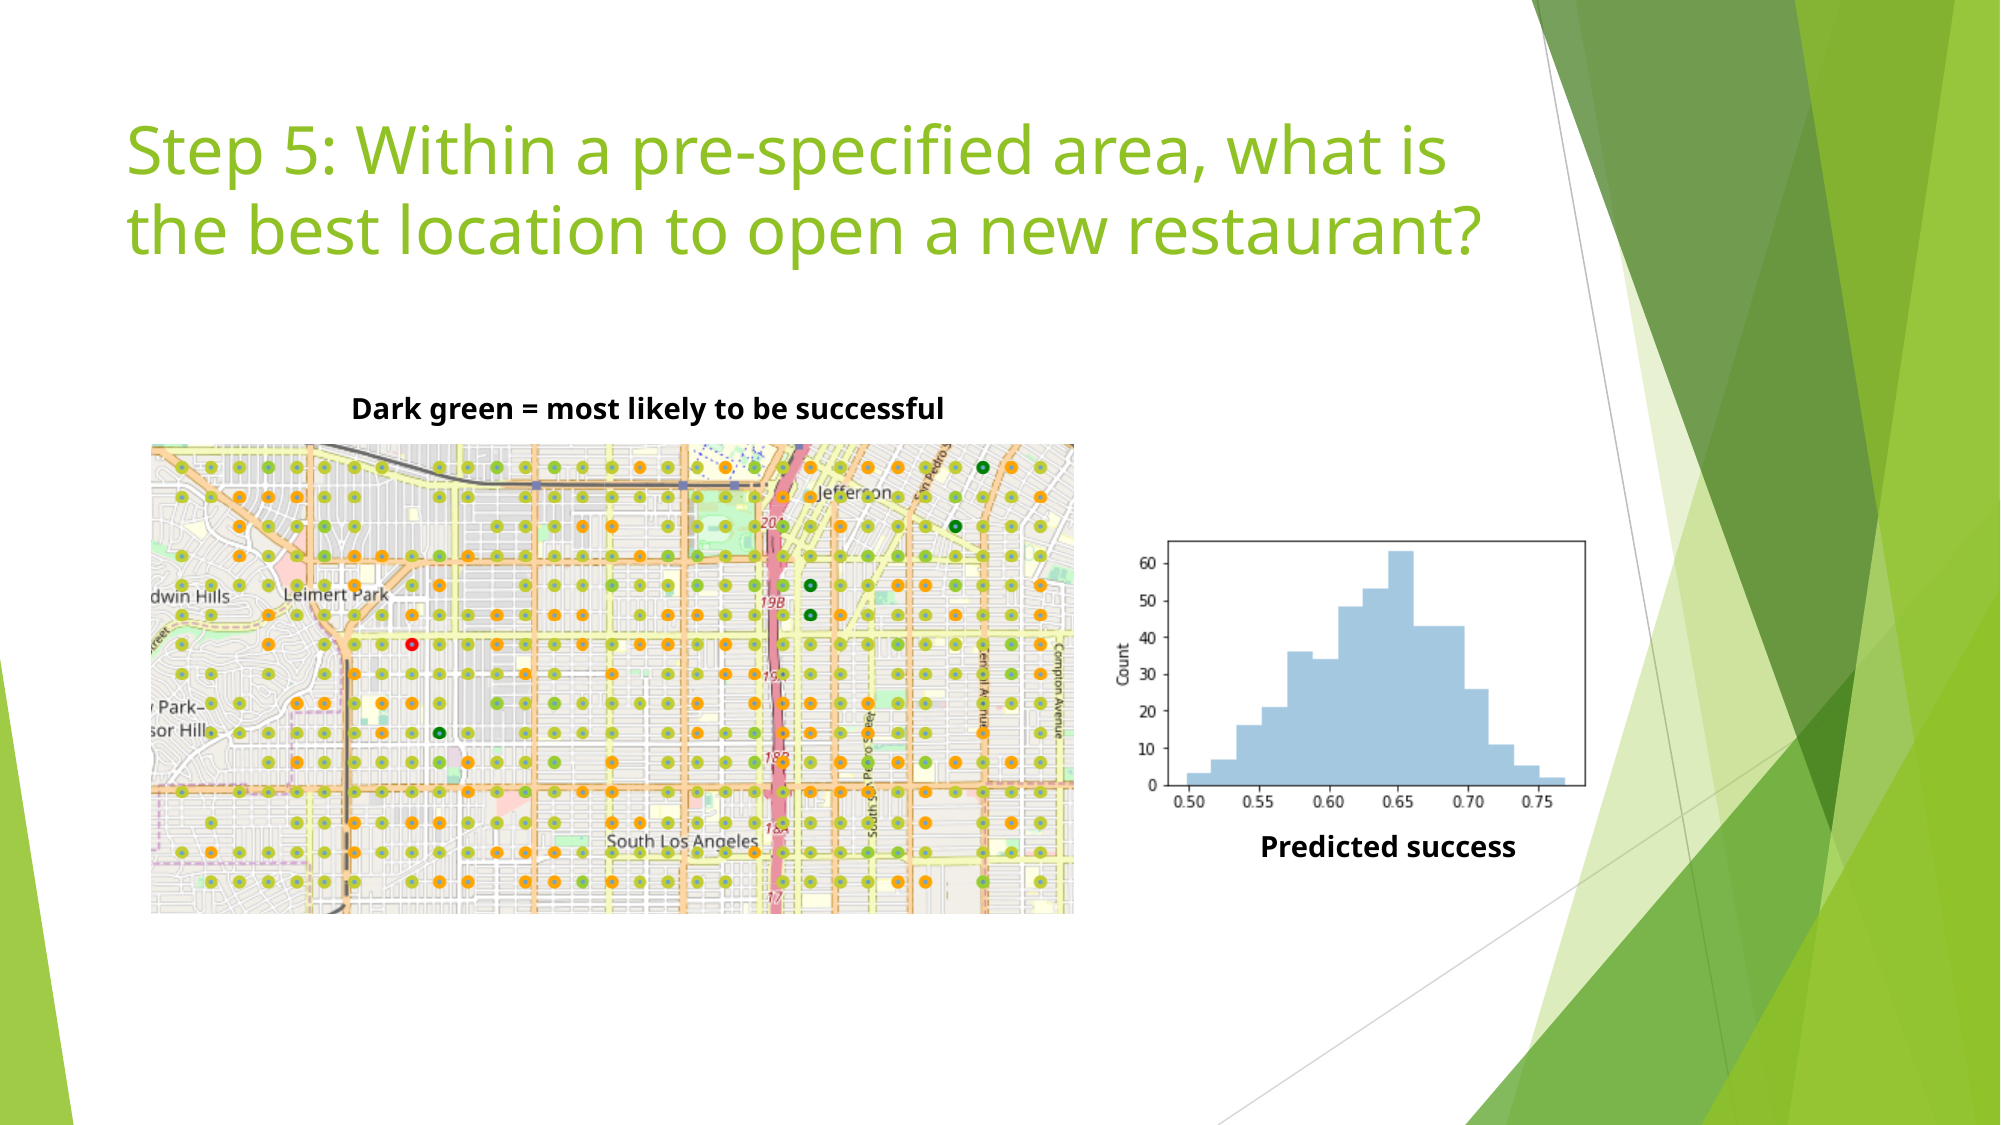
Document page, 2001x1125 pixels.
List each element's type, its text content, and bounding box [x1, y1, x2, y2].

title Step 5: Within a pre-specified area, what is the best location to open a new restaurant? [111, 99, 1558, 317]
picture [151, 444, 1074, 914]
text_box Dark green = most likely to be successful [335, 382, 930, 434]
picture [1094, 521, 1596, 822]
text_box Predicted success [1245, 821, 1520, 872]
